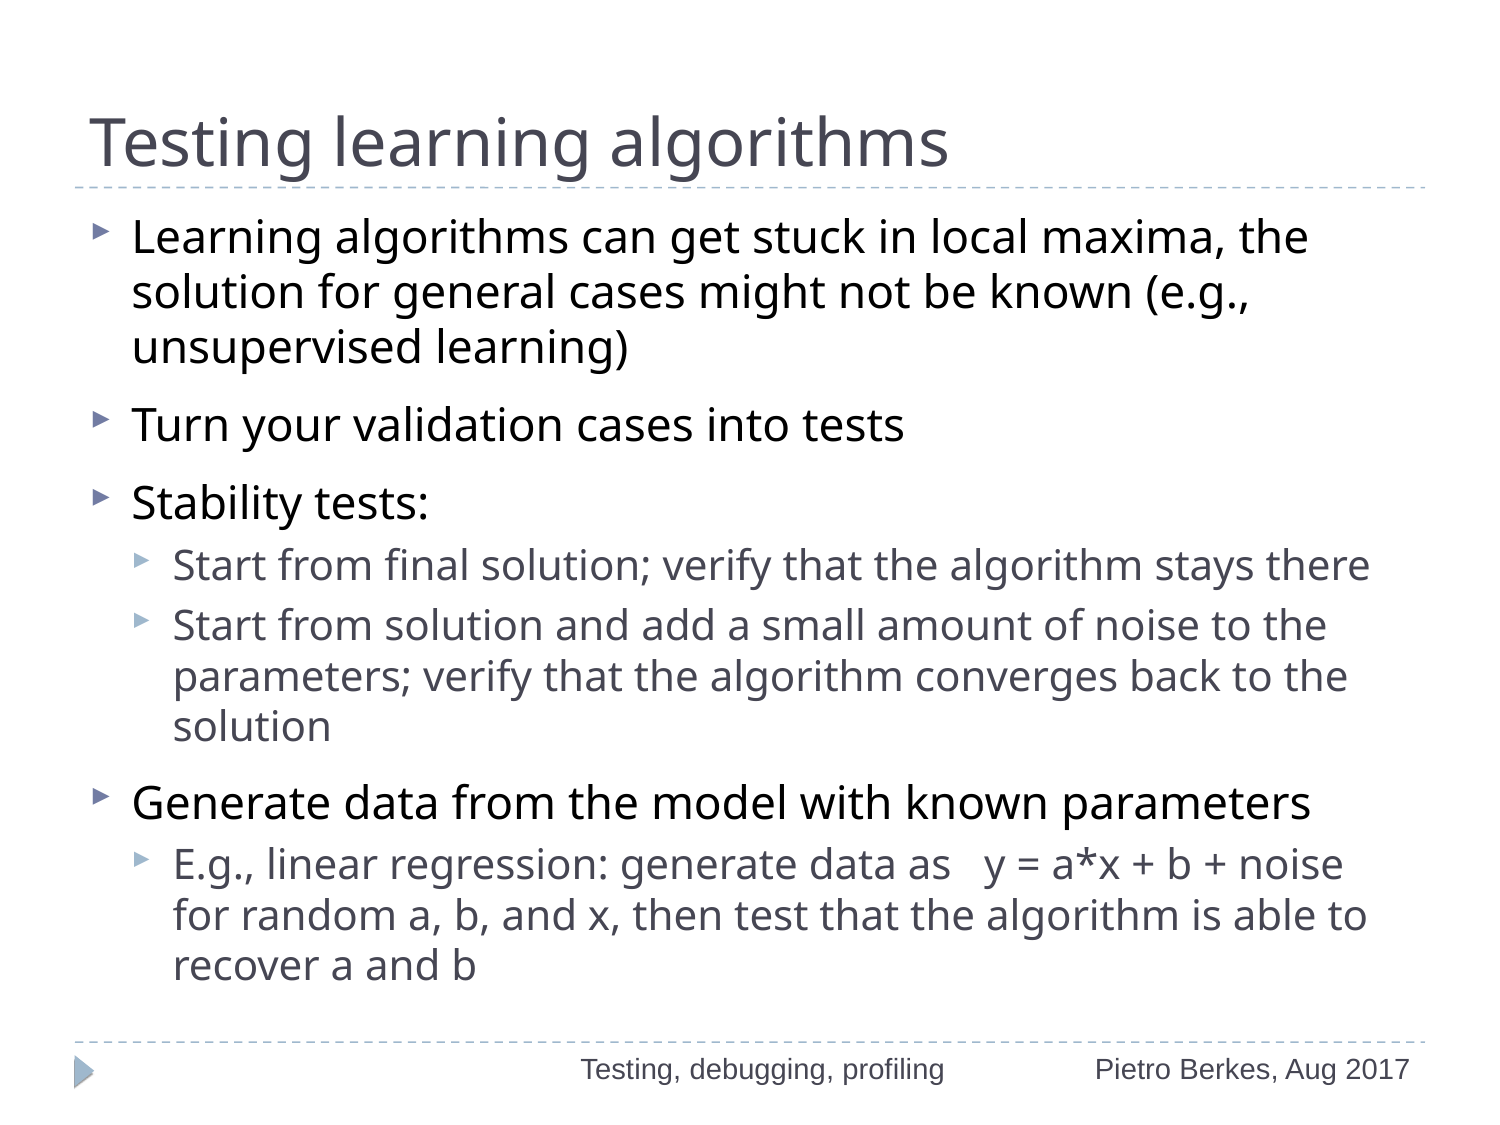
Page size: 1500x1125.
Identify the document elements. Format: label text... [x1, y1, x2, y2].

title Testing learning algorithms [75, 24, 1425, 188]
slide_number Pietro Berkes, Aug 2017 [1051, 1042, 1426, 1103]
footer Testing, debugging, profiling [475, 1042, 1051, 1103]
list Learning algorithms can get stuck in local maxima, the solution for general cases might not be known (e.g., unsupervised learning) Turn your validation cases into tests Stability tests: Start from final solution; verify that the algorithm stays there Start from solution and add a small amount of noise to the parameters; verify that the algorithm converges back to the solution Generate data from the model with known parameters E.g., linear regression: generate data as y = a*x + b + noise for random a, b, and x, then test that the algorithm is able to recover a and b [75, 200, 1425, 1010]
